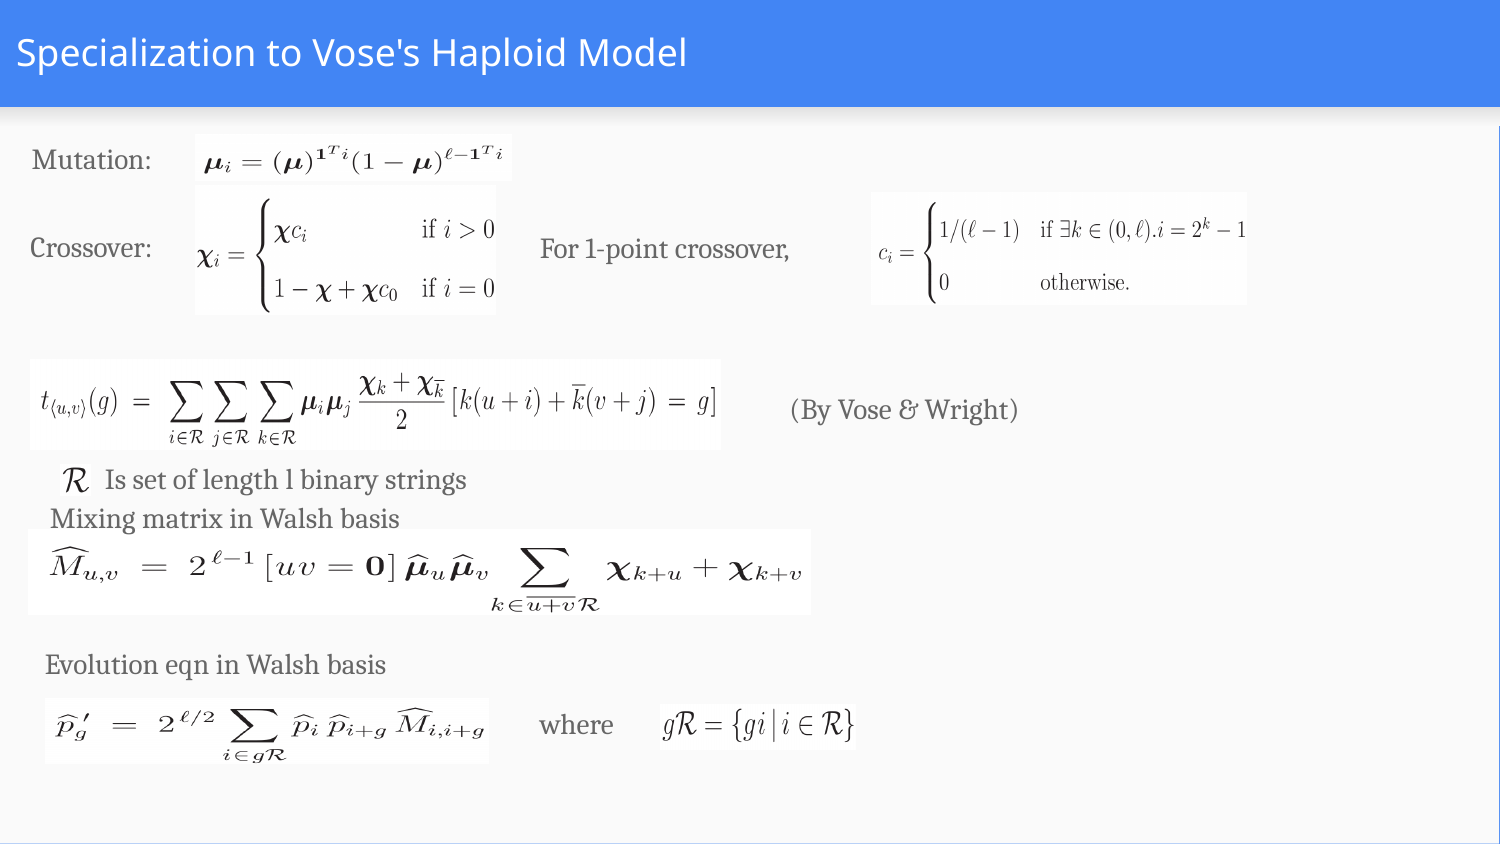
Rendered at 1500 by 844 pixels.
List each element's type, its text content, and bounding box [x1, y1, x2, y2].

text_box (By Vose & Wright) [774, 385, 1081, 436]
text_box Mixing matrix in Walsh basis [35, 495, 483, 545]
picture [195, 134, 512, 181]
text_box Evolution eqn in Walsh basis [30, 640, 478, 691]
picture [660, 704, 856, 751]
title Specialization to Vose's Haploid Model [16, 2, 1464, 102]
picture [871, 192, 1247, 305]
picture [45, 698, 489, 764]
text_box Mutation: [16, 136, 186, 186]
picture [30, 359, 721, 451]
text_box Crossover: [15, 223, 200, 273]
text_box For 1-point crossover, [525, 225, 873, 275]
text_box where [525, 700, 645, 751]
picture [28, 529, 811, 616]
picture [60, 464, 91, 496]
picture [195, 185, 496, 316]
text_box Is set of length l binary strings [90, 455, 566, 505]
